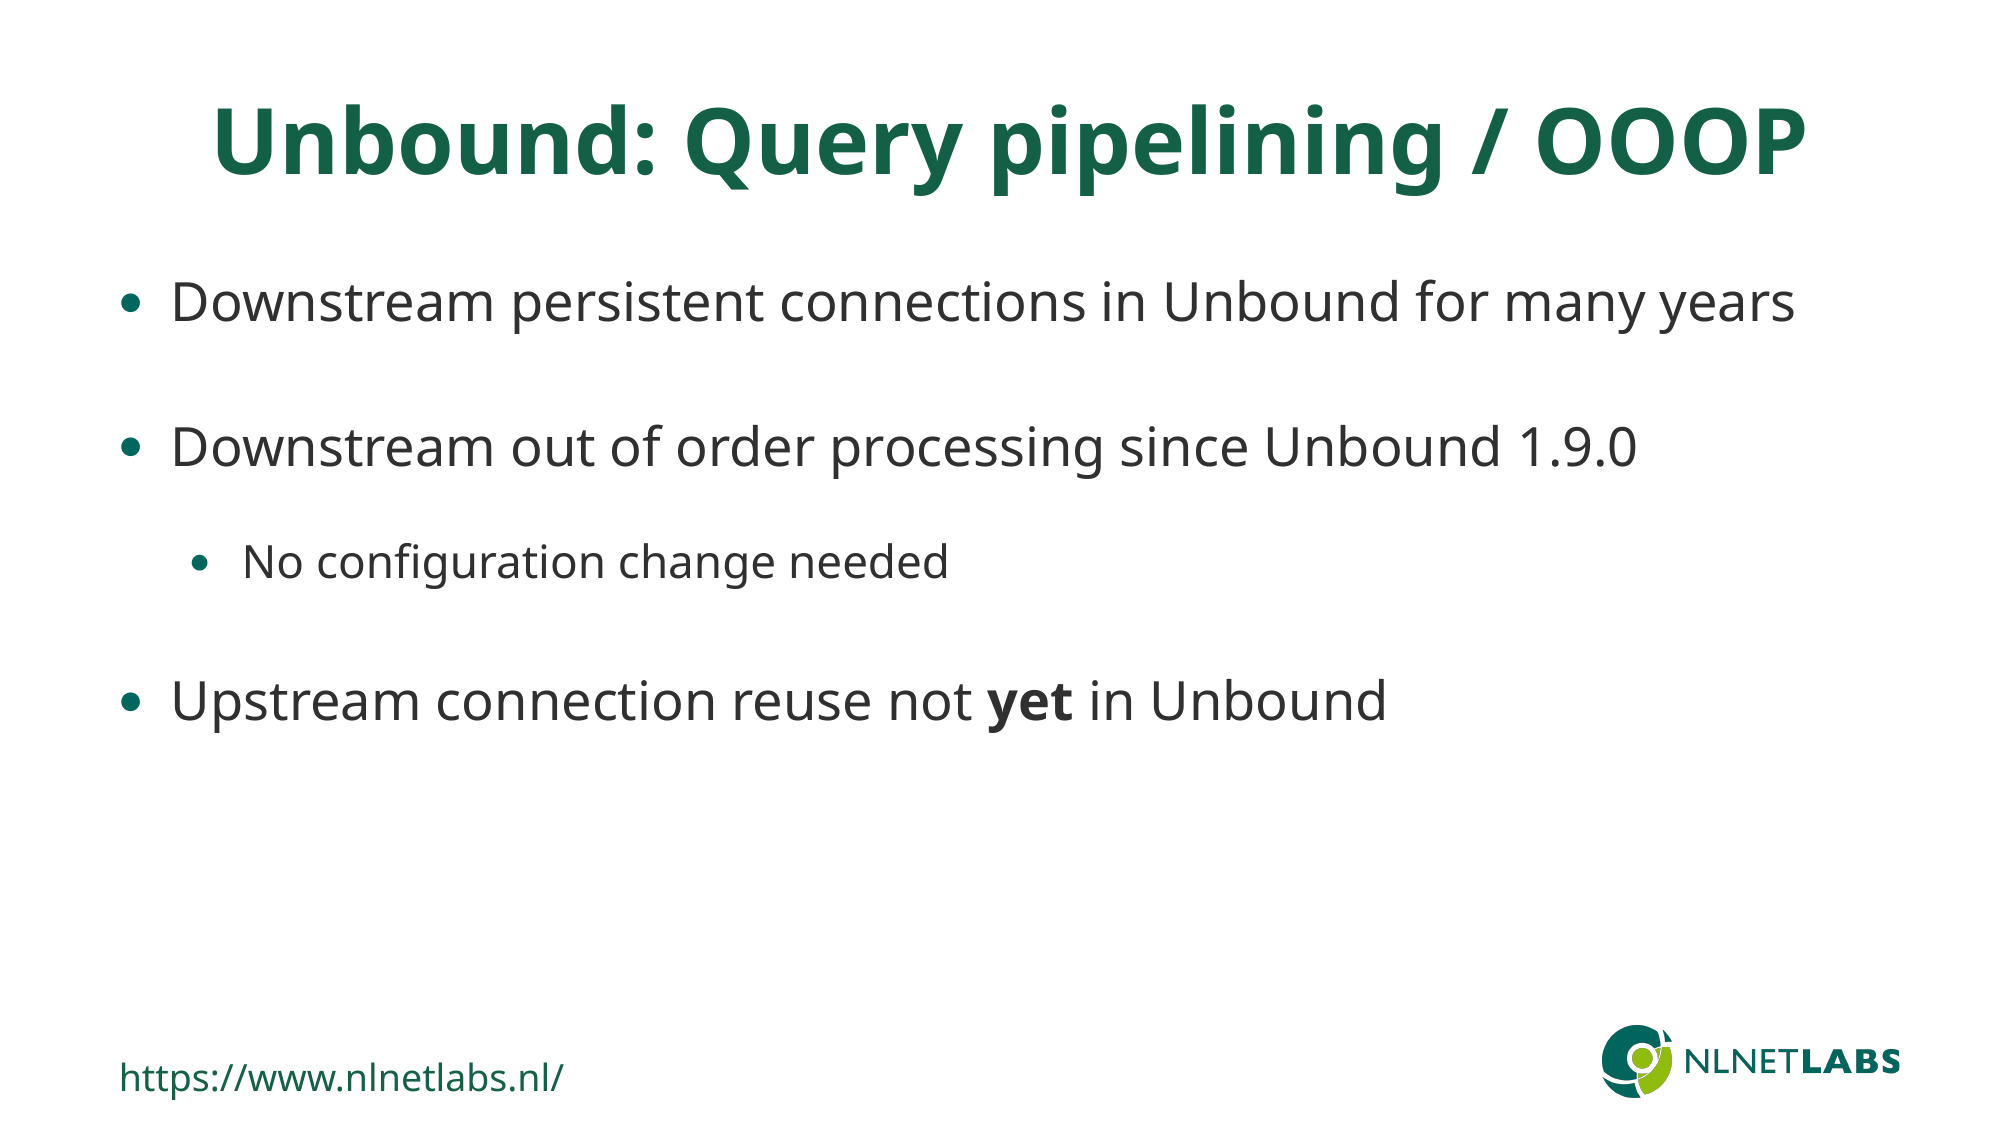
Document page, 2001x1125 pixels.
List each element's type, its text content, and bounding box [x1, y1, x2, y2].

list Downstream persistent connections in Unbound for many years Downstream out of order processing since Unbound 1.9.0 No configuration change needed Upstream connection reuse not yet in Unbound [99, 263, 1900, 916]
title Unbound: Query pipelining / OOOP [210, 44, 1900, 233]
picture [1602, 1025, 1900, 1098]
